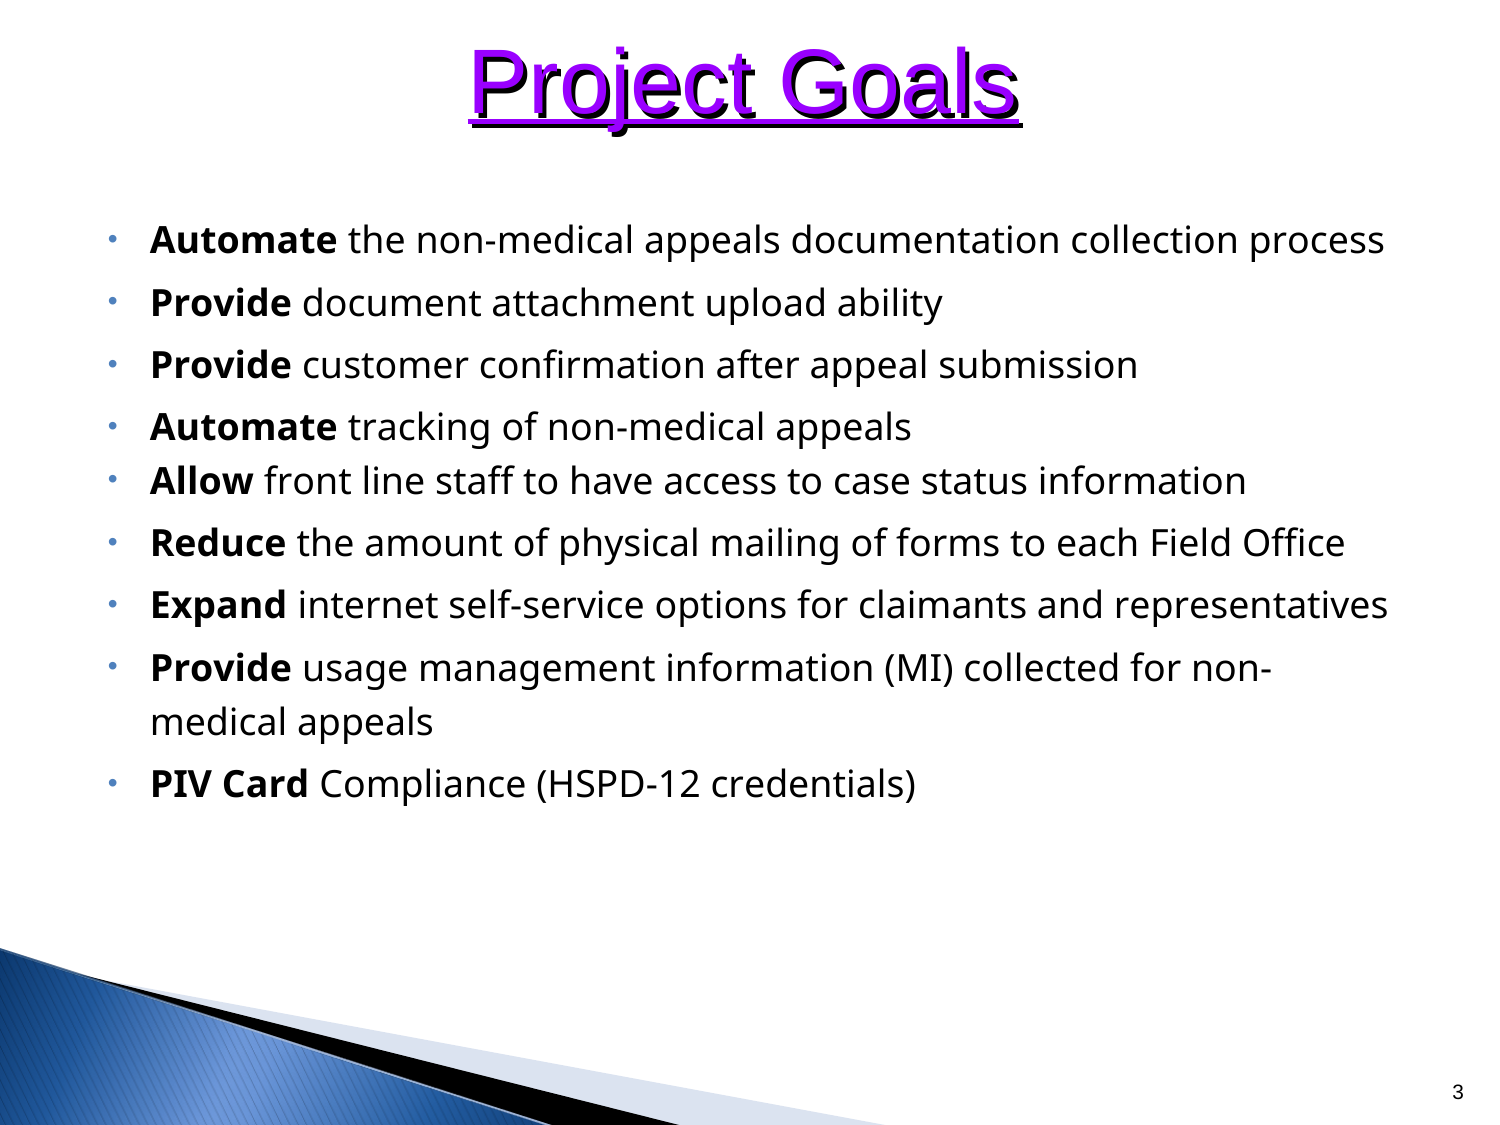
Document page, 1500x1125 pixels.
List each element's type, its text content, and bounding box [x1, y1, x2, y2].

list Automate the non-medical appeals documentation collection process Provide document attachment upload ability Provide customer confirmation after appeal submission Automate tracking of non-medical appeals Allow front line staff to have access to case status information Reduce the amount of physical mailing of forms to each Field Office Expand internet self-service options for claimants and representatives Provide usage management information (MI) collected for non-medical appeals PIV Card Compliance (HSPD-12 credentials) [75, 200, 1426, 925]
text_box <number> [1418, 1051, 1479, 1112]
picture [0, 947, 558, 1125]
text_box Project Goals [180, 15, 1307, 140]
